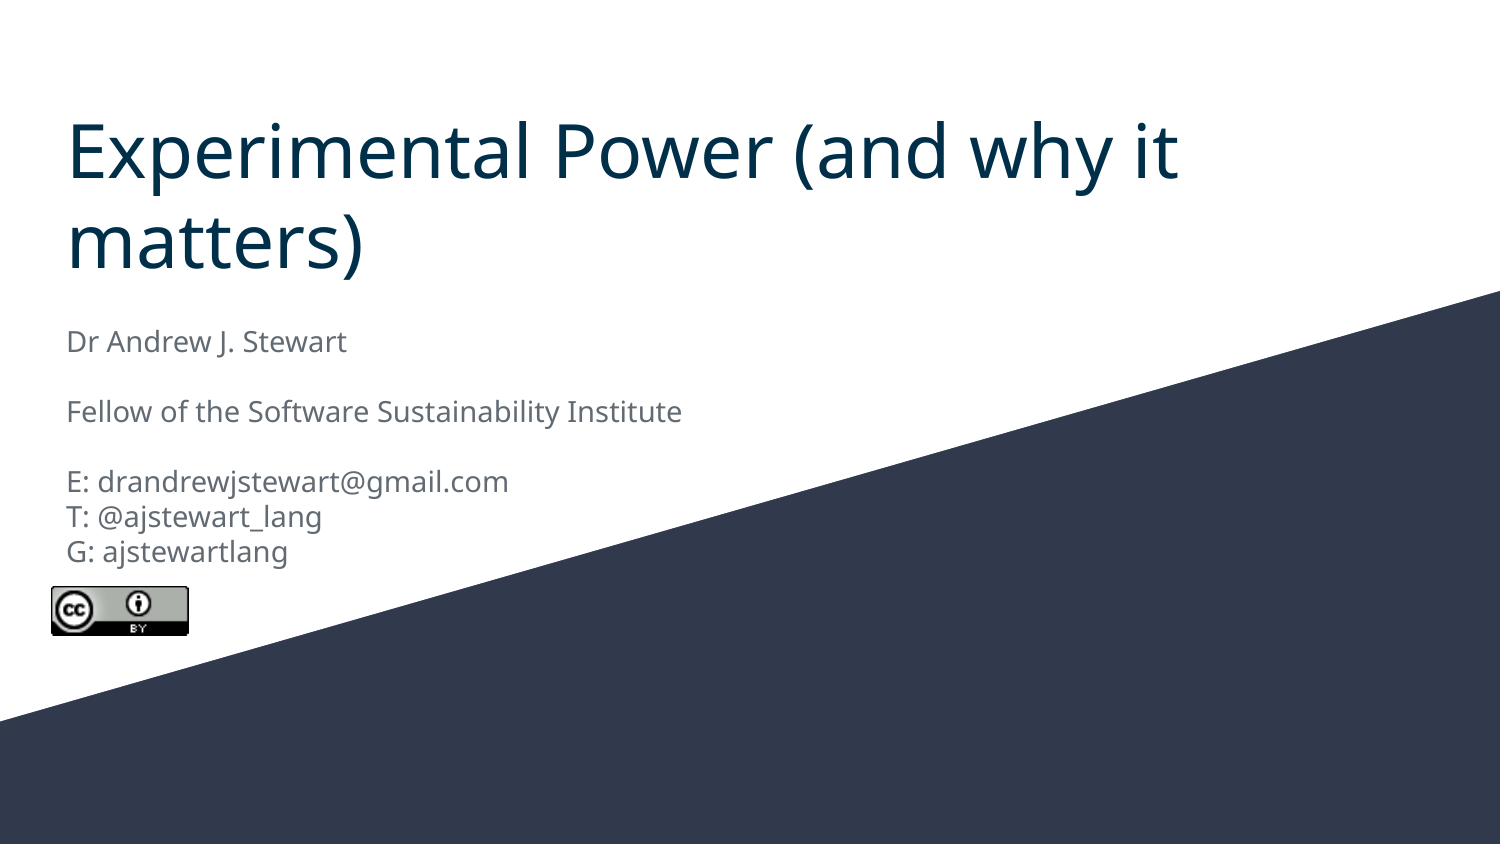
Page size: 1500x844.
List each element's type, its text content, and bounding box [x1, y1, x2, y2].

title Experimental Power (and why it matters) [51, 88, 1449, 299]
subtitle Dr Andrew J. Stewart Fellow of the Software Sustainability Institute E: drandrewjstewart@gmail.com T: @ajstewart_lang G: ajstewartlang [51, 308, 748, 430]
picture [51, 586, 189, 636]
